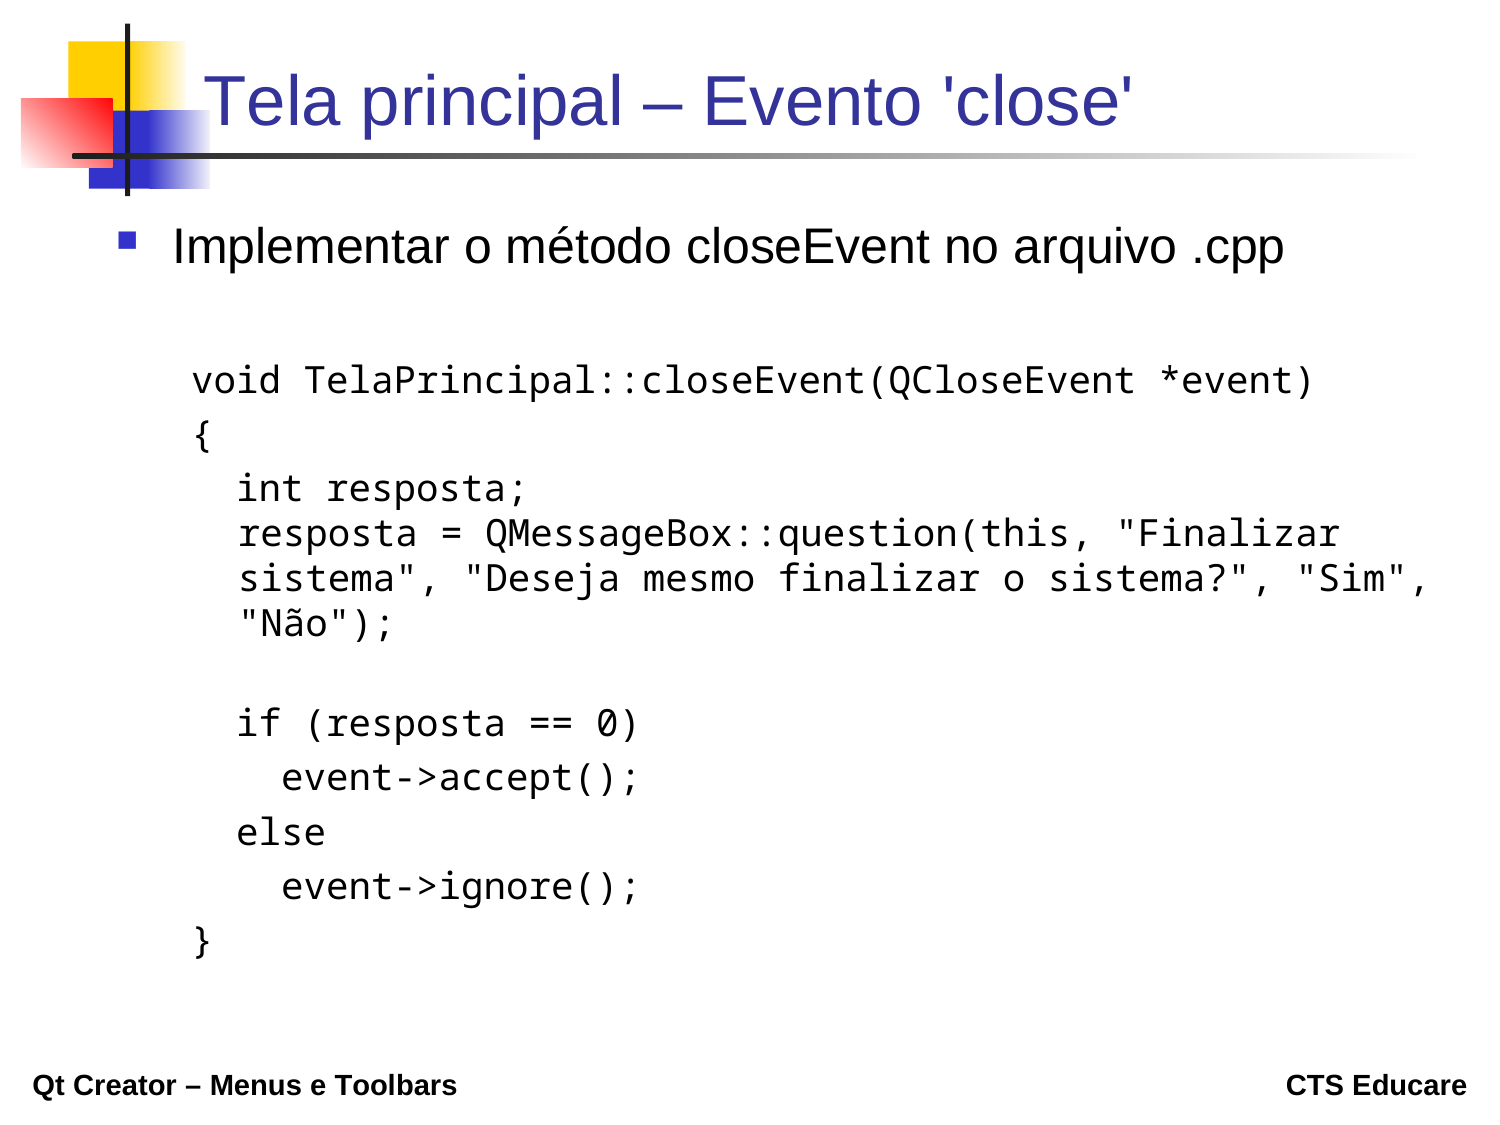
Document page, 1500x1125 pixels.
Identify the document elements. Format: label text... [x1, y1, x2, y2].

title Tela principal – Evento 'close' [188, 46, 1468, 149]
list Implementar o método closeEvent no arquivo .cpp void TelaPrincipal::closeEvent(QCloseEvent *event) { int resposta; resposta = QMessageBox::question(this, "Finalizar sistema", "Deseja mesmo finalizar o sistema?", "Sim", "Não"); if (resposta == 0) event->accept(); else event->ignore(); } [100, 206, 1447, 1024]
